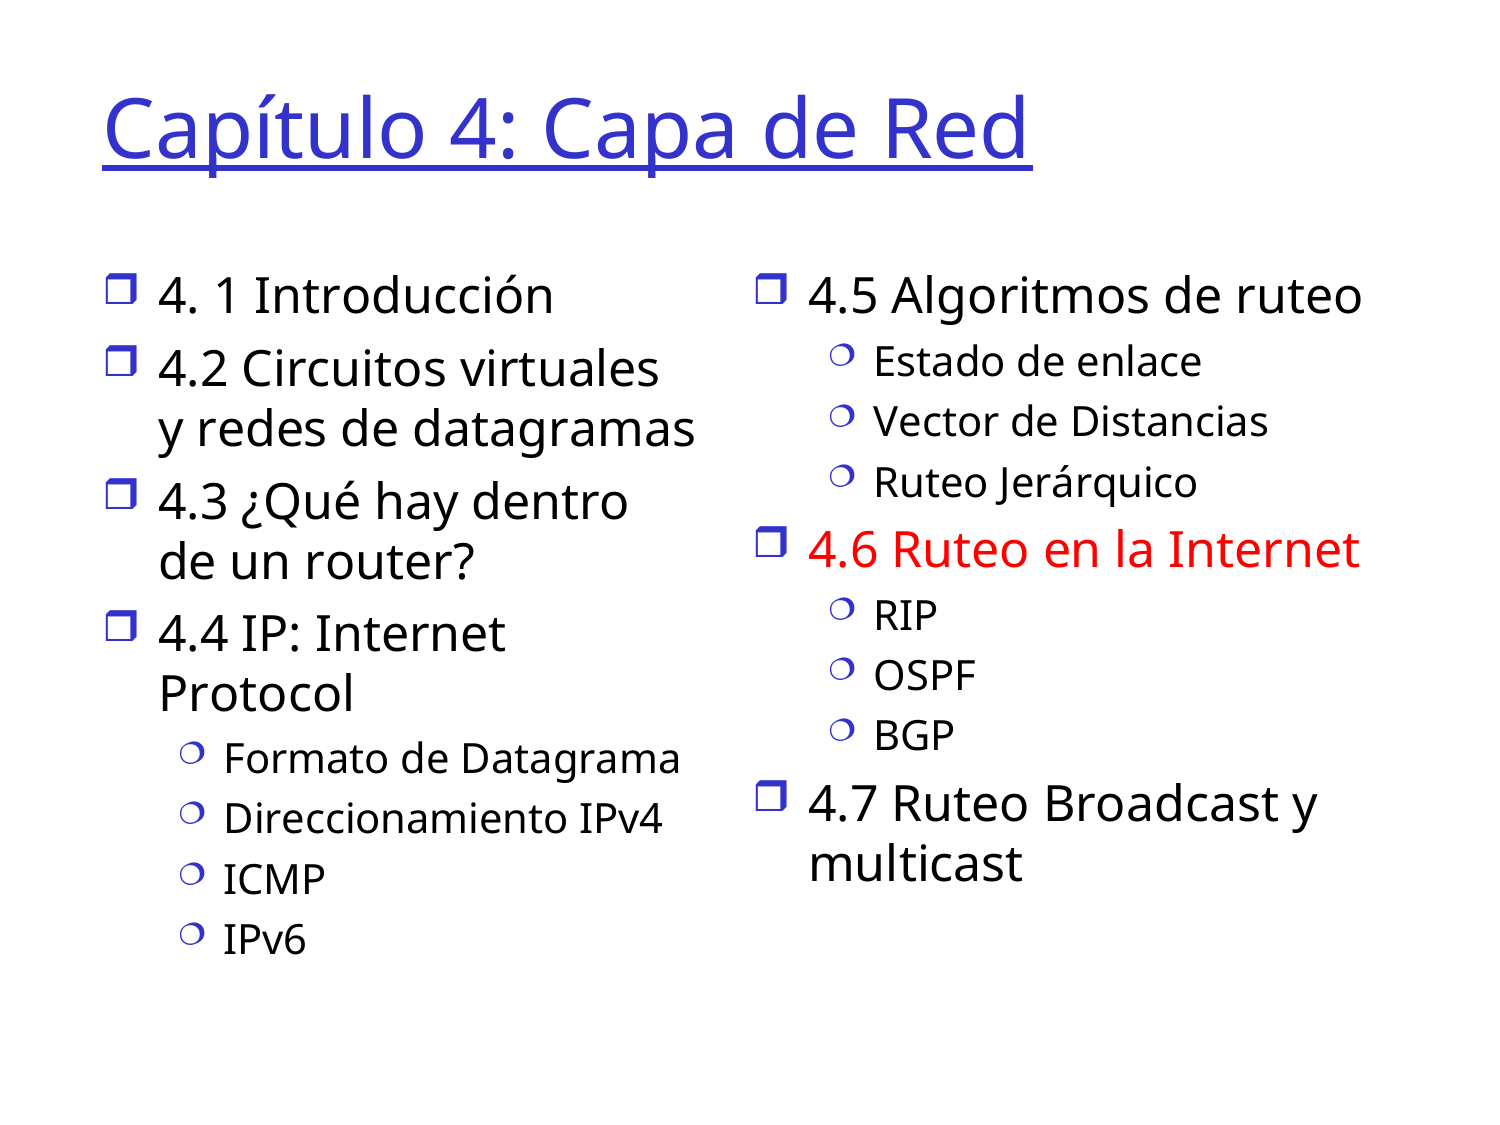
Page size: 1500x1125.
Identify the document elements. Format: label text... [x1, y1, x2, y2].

text_box Capítulo 4: Capa de Red [87, 78, 1363, 184]
text_box 4.5 Algoritmos de ruteo Estado de enlace Vector de Distancias Ruteo Jerárquico 4.6 Ruteo en la Internet RIP OSPF BGP 4.7 Ruteo Broadcast y multicast [737, 262, 1417, 972]
text_box 4. 1 Introducción 4.2 Circuitos virtuales y redes de datagramas 4.3 ¿Qué hay dentro de un router? 4.4 IP: Internet Protocol Formato de Datagrama Direccionamiento IPv4 ICMP IPv6 [87, 262, 713, 971]
